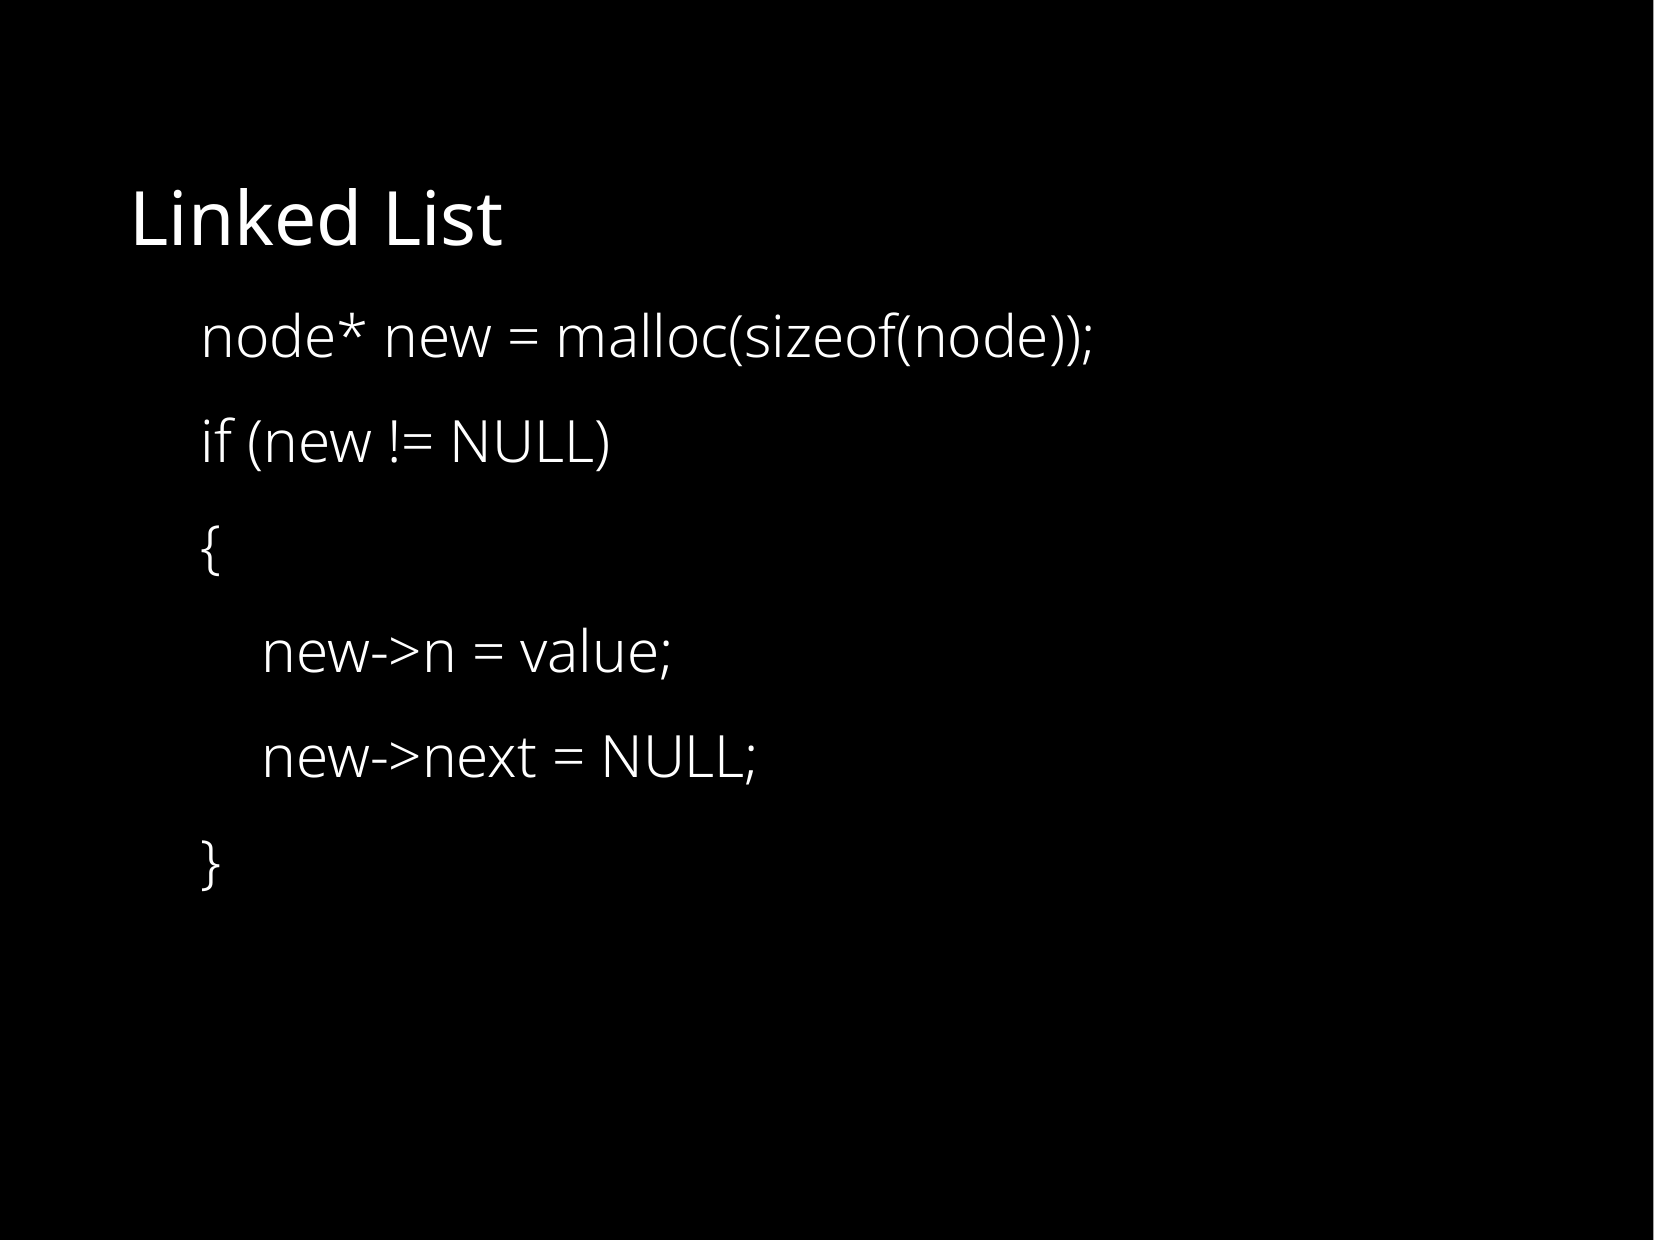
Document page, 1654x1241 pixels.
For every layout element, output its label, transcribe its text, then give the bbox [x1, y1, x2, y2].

list node* new = malloc(sizeof(node)); if (new != NULL) { new->n = value; new->next = NULL; } [129, 295, 1518, 1010]
title Linked List [129, 153, 1518, 281]
